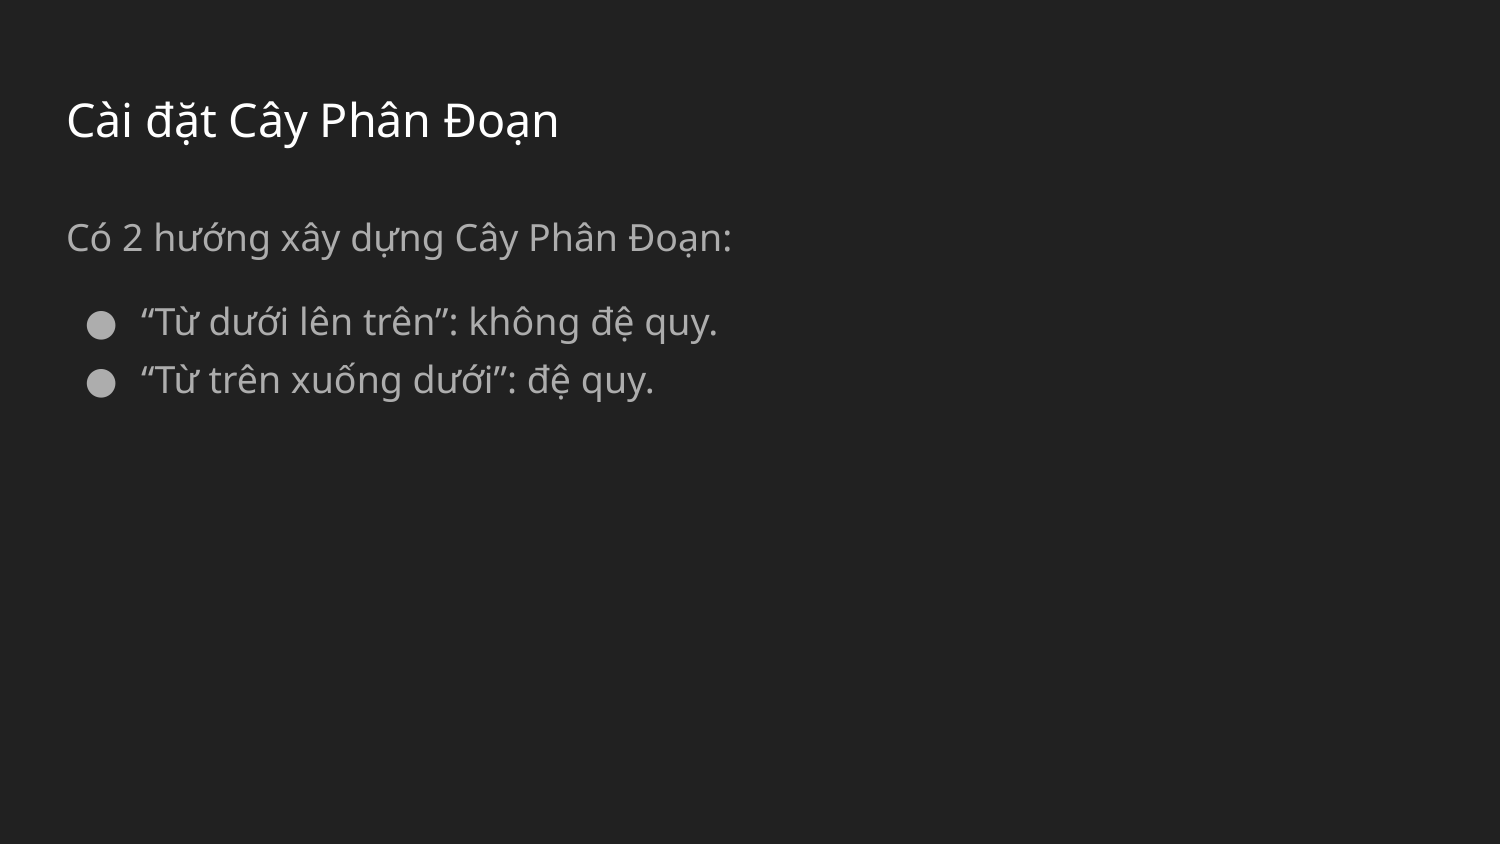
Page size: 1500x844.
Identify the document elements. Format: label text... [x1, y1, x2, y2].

list Có 2 hướng xây dựng Cây Phân Đoạn: “Từ dưới lên trên”: không đệ quy. “Từ trên xuống dưới”: đệ quy. [51, 189, 1449, 750]
title Cài đặt Cây Phân Đoạn [51, 72, 1449, 167]
